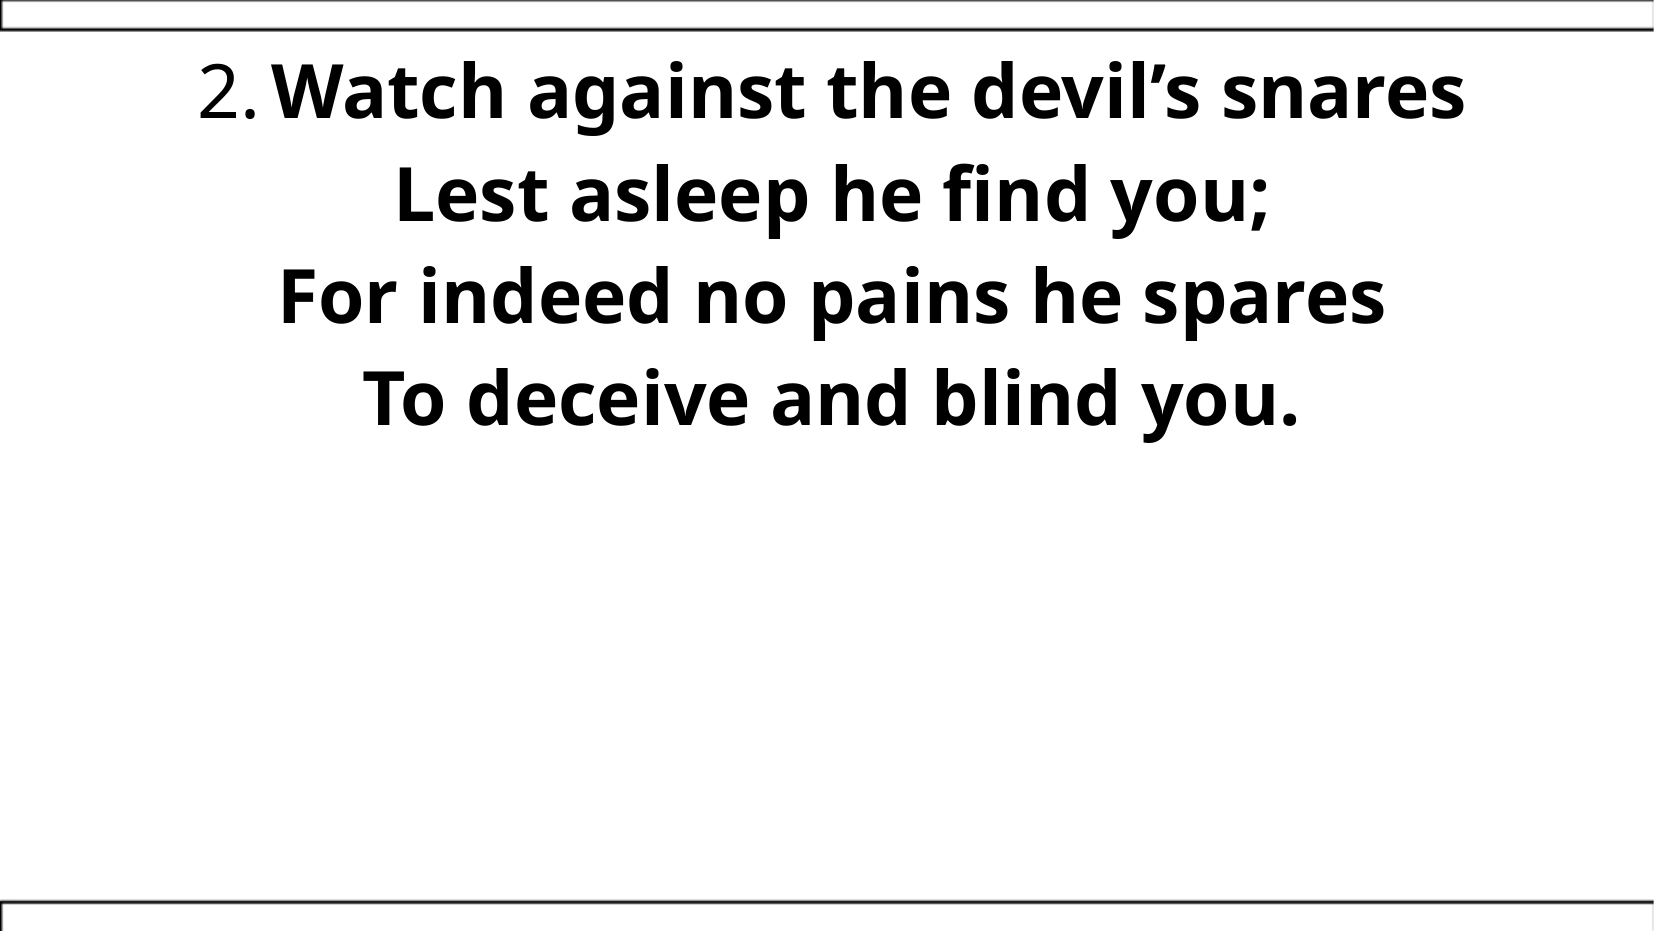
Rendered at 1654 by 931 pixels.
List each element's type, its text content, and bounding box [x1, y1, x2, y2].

text_box 2. Watch against the devil’s snares Lest asleep he find you; For indeed no pains he spares To deceive and blind you. [75, 31, 1591, 446]
picture [0, 0, 1654, 931]
